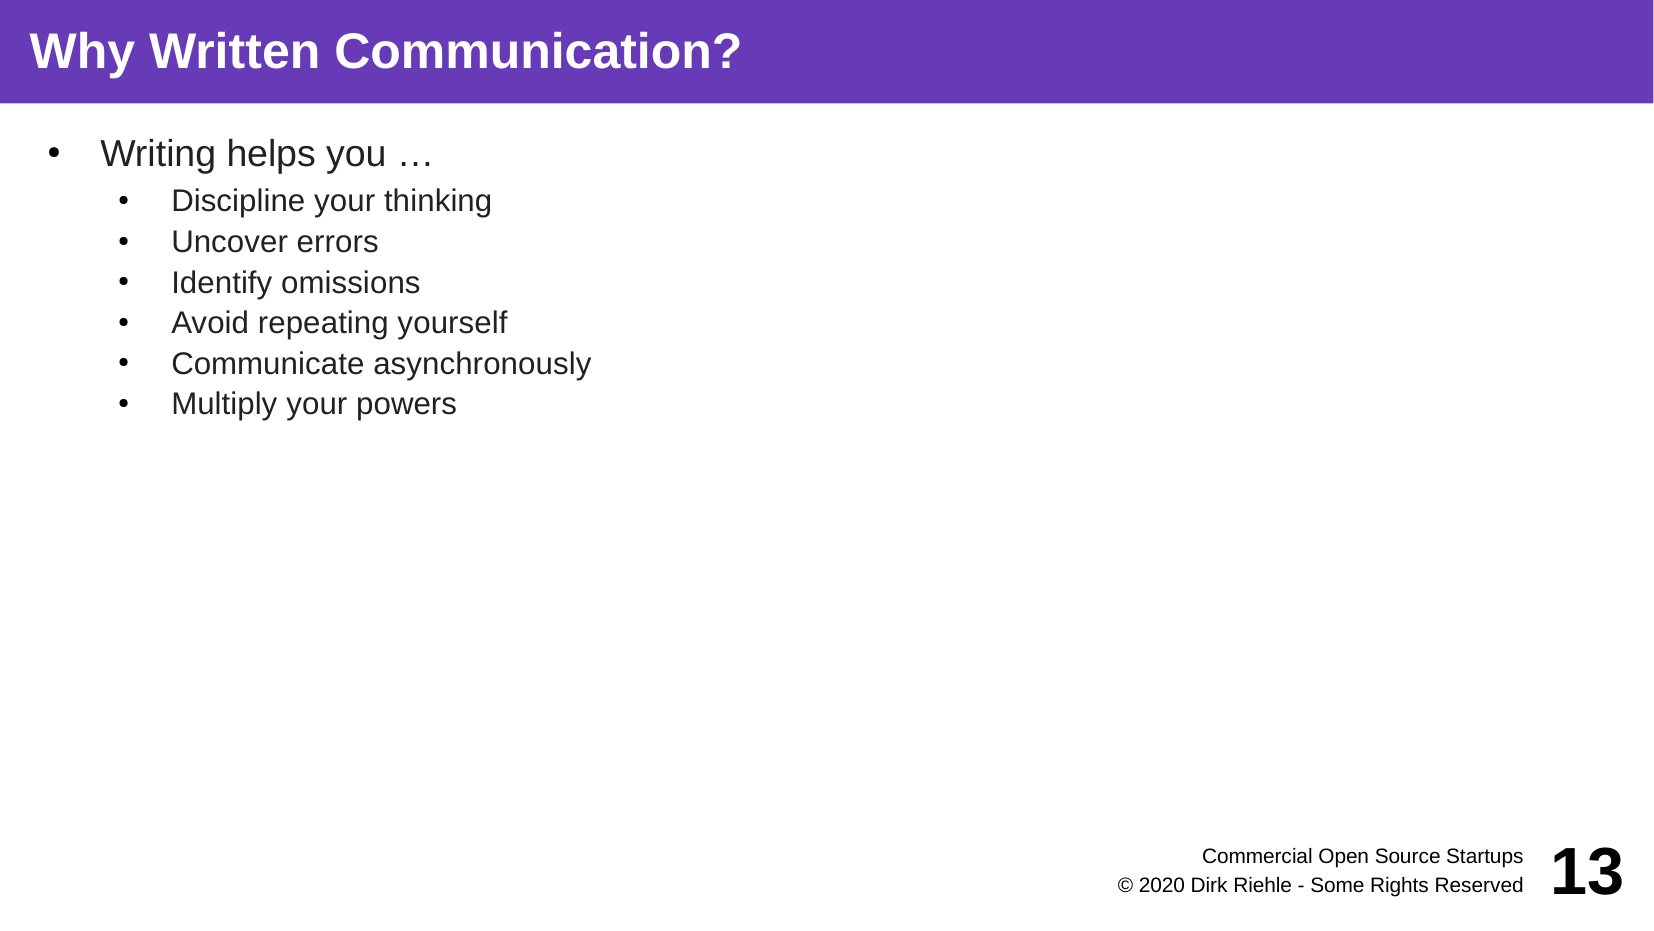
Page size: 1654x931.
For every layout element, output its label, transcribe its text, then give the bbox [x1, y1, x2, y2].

title Why Written Communication? [0, 0, 1654, 104]
list Writing helps you … Discipline your thinking Uncover errors Identify omissions Avoid repeating yourself Communicate asynchronously Multiply your powers [29, 132, 1625, 813]
